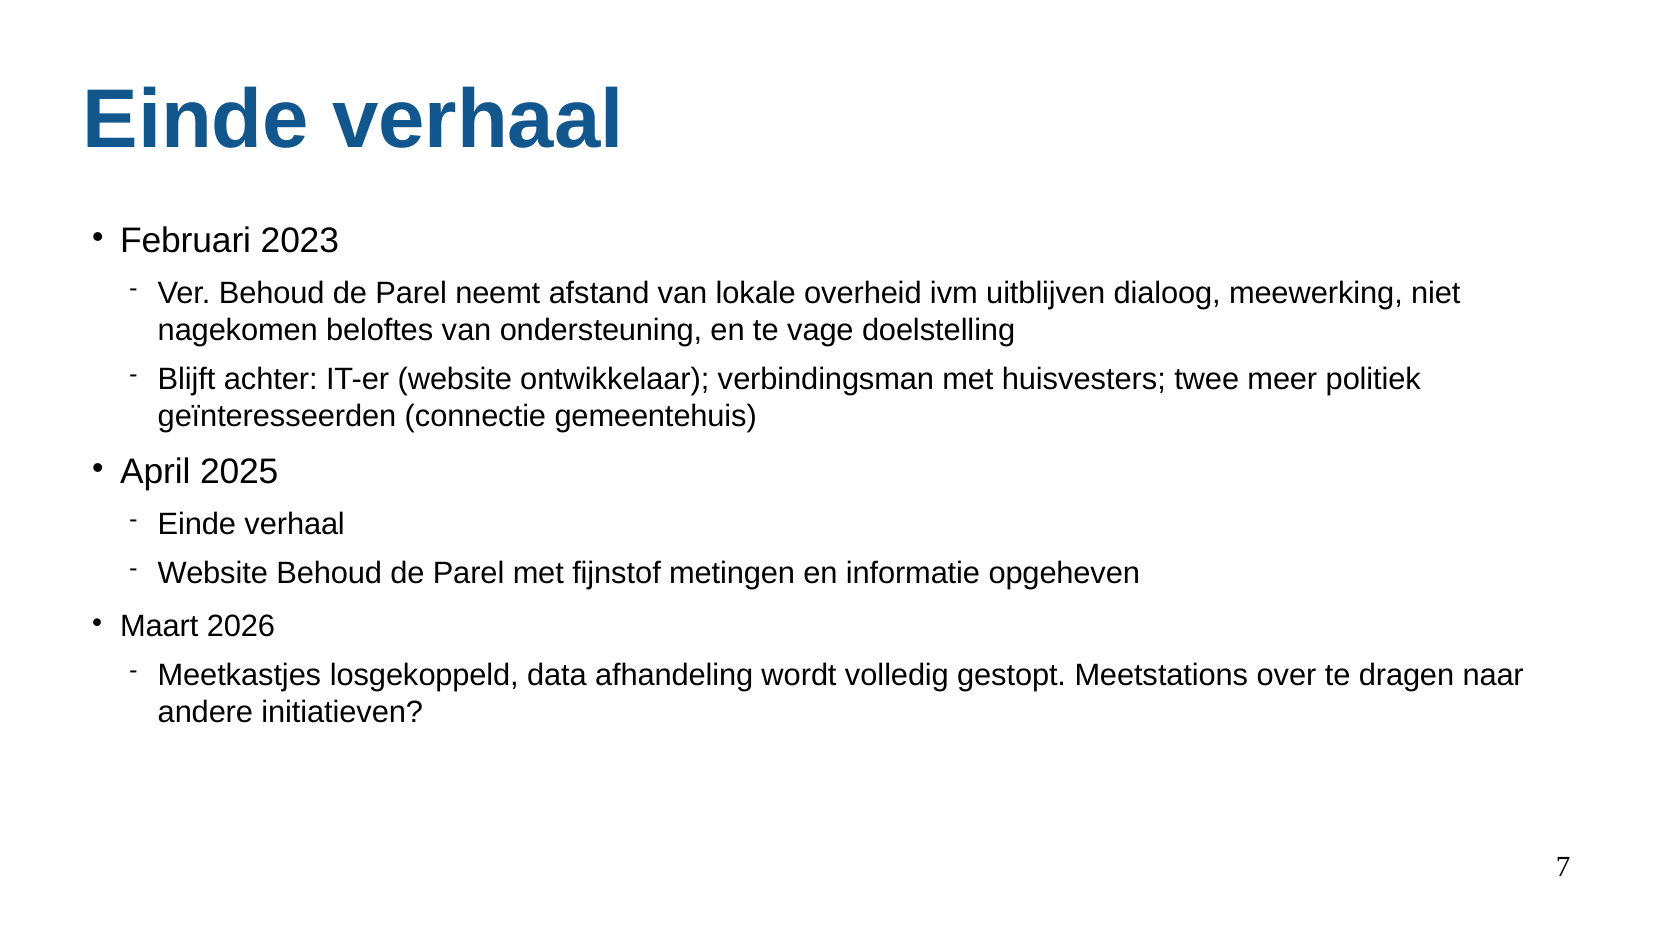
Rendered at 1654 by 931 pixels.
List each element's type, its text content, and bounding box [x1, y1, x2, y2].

title Einde verhaal [82, 36, 1571, 193]
list Februari 2023 Ver. Behoud de Parel neemt afstand van lokale overheid ivm uitblijven dialoog, meewerking, niet nagekomen beloftes van ondersteuning, en te vage doelstelling Blijft achter: IT-er (website ontwikkelaar); verbindingsman met huisvesters; twee meer politiek geïnteresseerden (connectie gemeentehuis) April 2025 Einde verhaal Website Behoud de Parel met fijnstof metingen en informatie opgeheven Maart 2026 Meetkastjes losgekoppeld, data afhandeling wordt volledig gestopt. Meetstations over te dragen naar andere initiatieven? [82, 217, 1571, 739]
